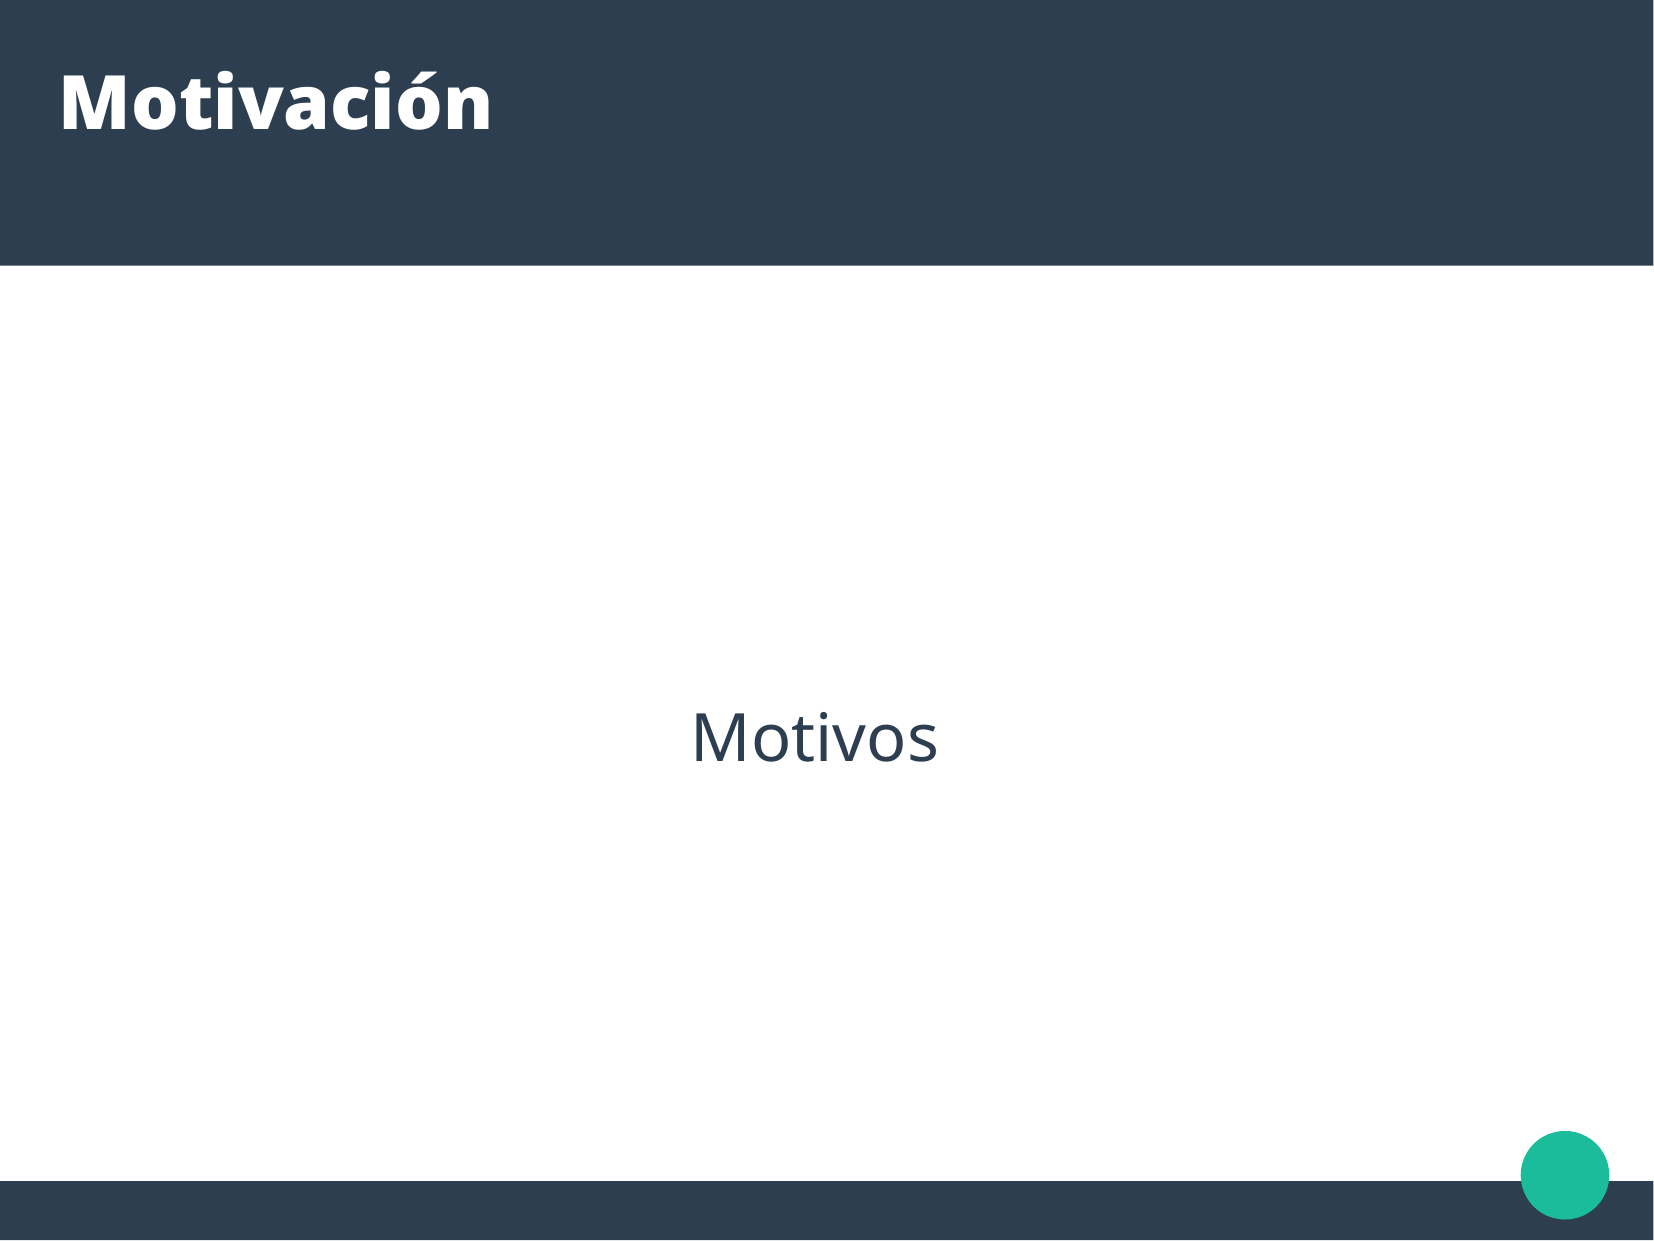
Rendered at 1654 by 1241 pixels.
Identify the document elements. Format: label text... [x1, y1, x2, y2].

title Motivación [59, 49, 1595, 207]
text_box Motivos [70, 267, 1559, 1182]
